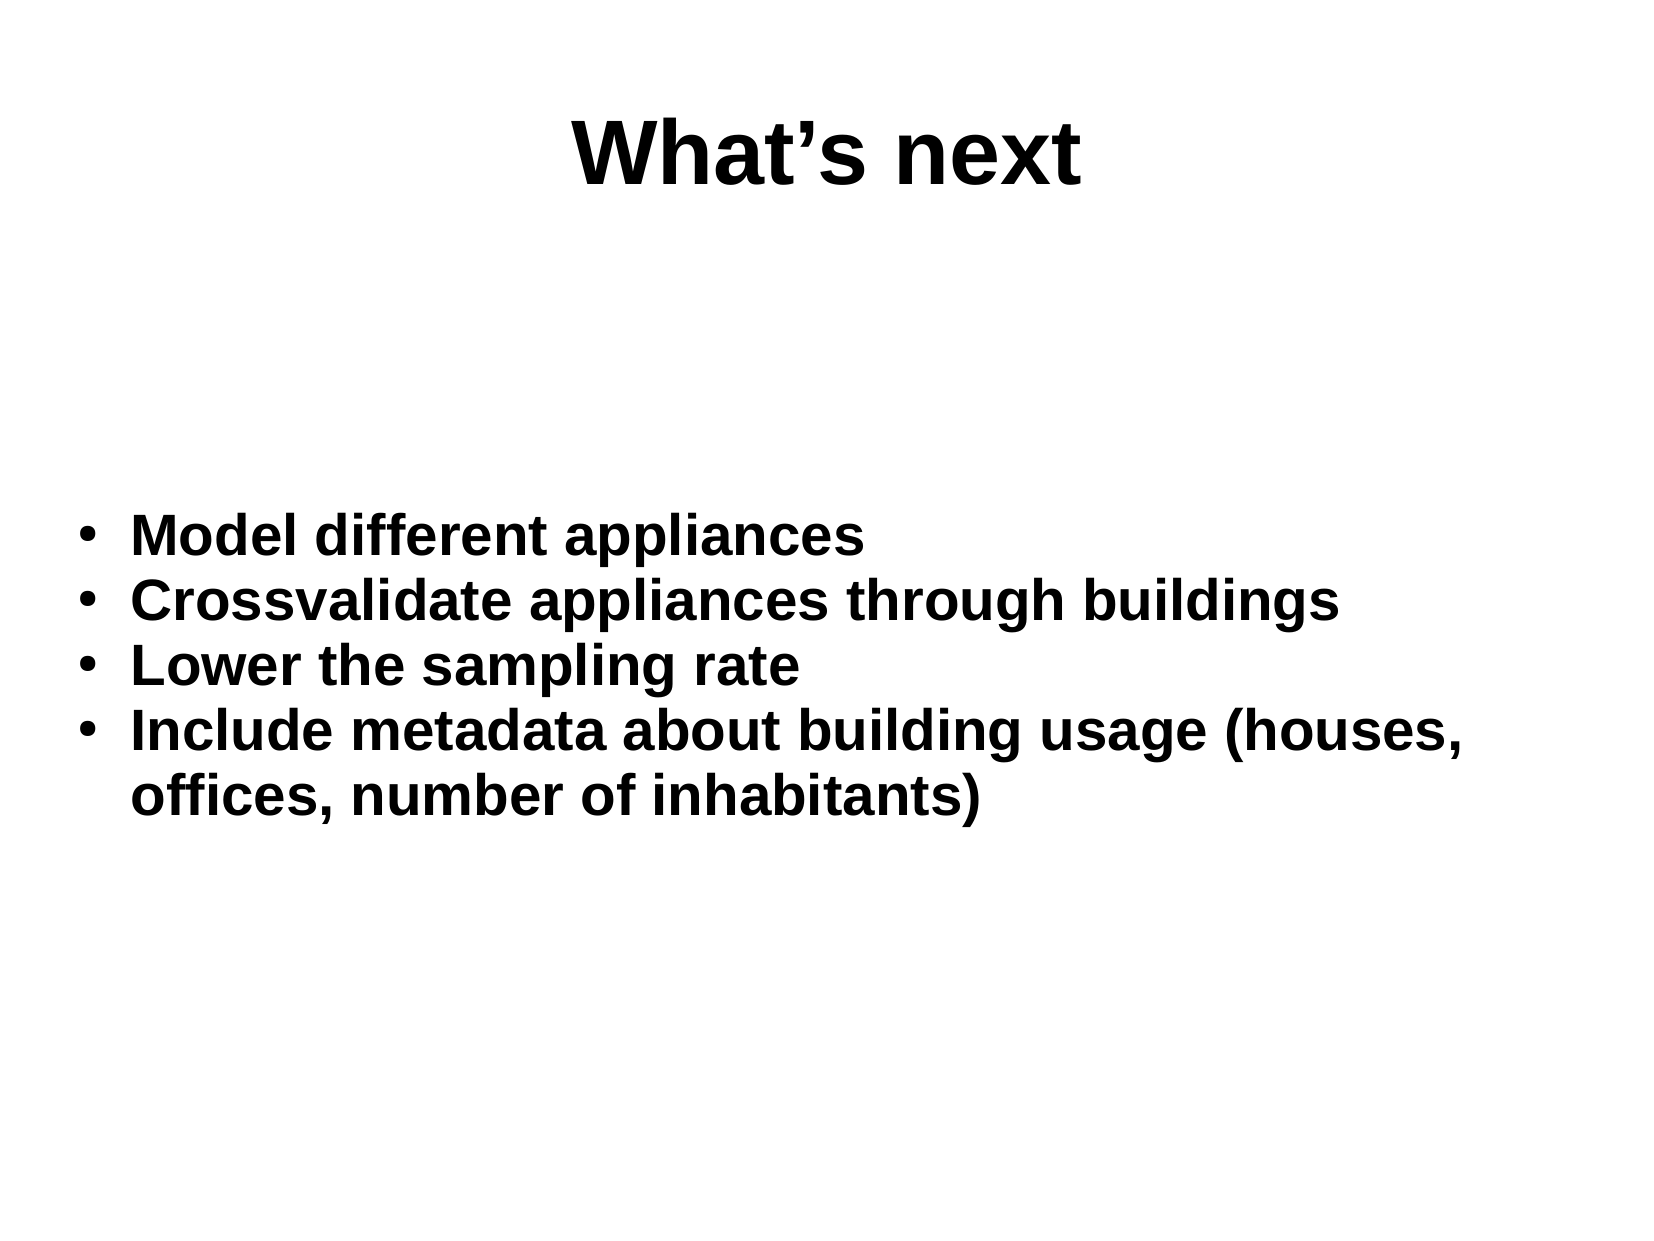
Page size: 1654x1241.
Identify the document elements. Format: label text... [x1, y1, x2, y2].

title What’s next [82, 49, 1571, 257]
text_box Model different appliances Crossvalidate appliances through buildings Lower the sampling rate Include metadata about building usage (houses, offices, number of inhabitants) [45, 495, 1621, 961]
